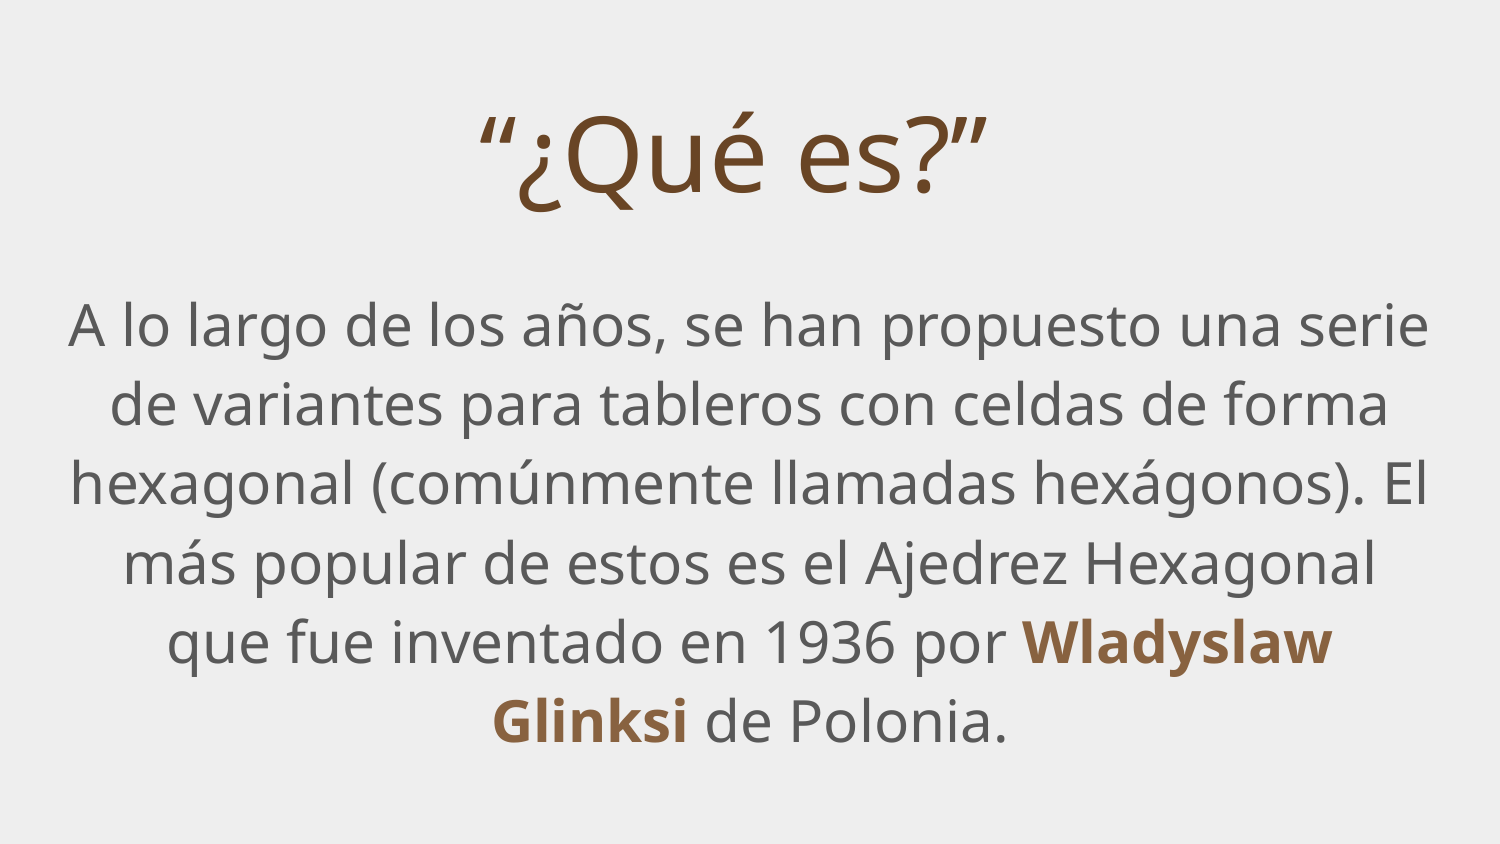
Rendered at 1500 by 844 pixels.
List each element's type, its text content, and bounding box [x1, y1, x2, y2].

text_box “¿Qué es?” [449, 64, 1019, 194]
text_box “¿Qué es?” [578, 124, 628, 185]
text_box A lo largo de los años, se han propuesto una serie de variantes para tableros con celdas de forma hexagonal (comúnmente llamadas hexágonos). El más popular de estos es el Ajedrez Hexagonal que fue inventado en 1936 por Wladyslaw Glinksi de Polonia. [51, 194, 1449, 779]
